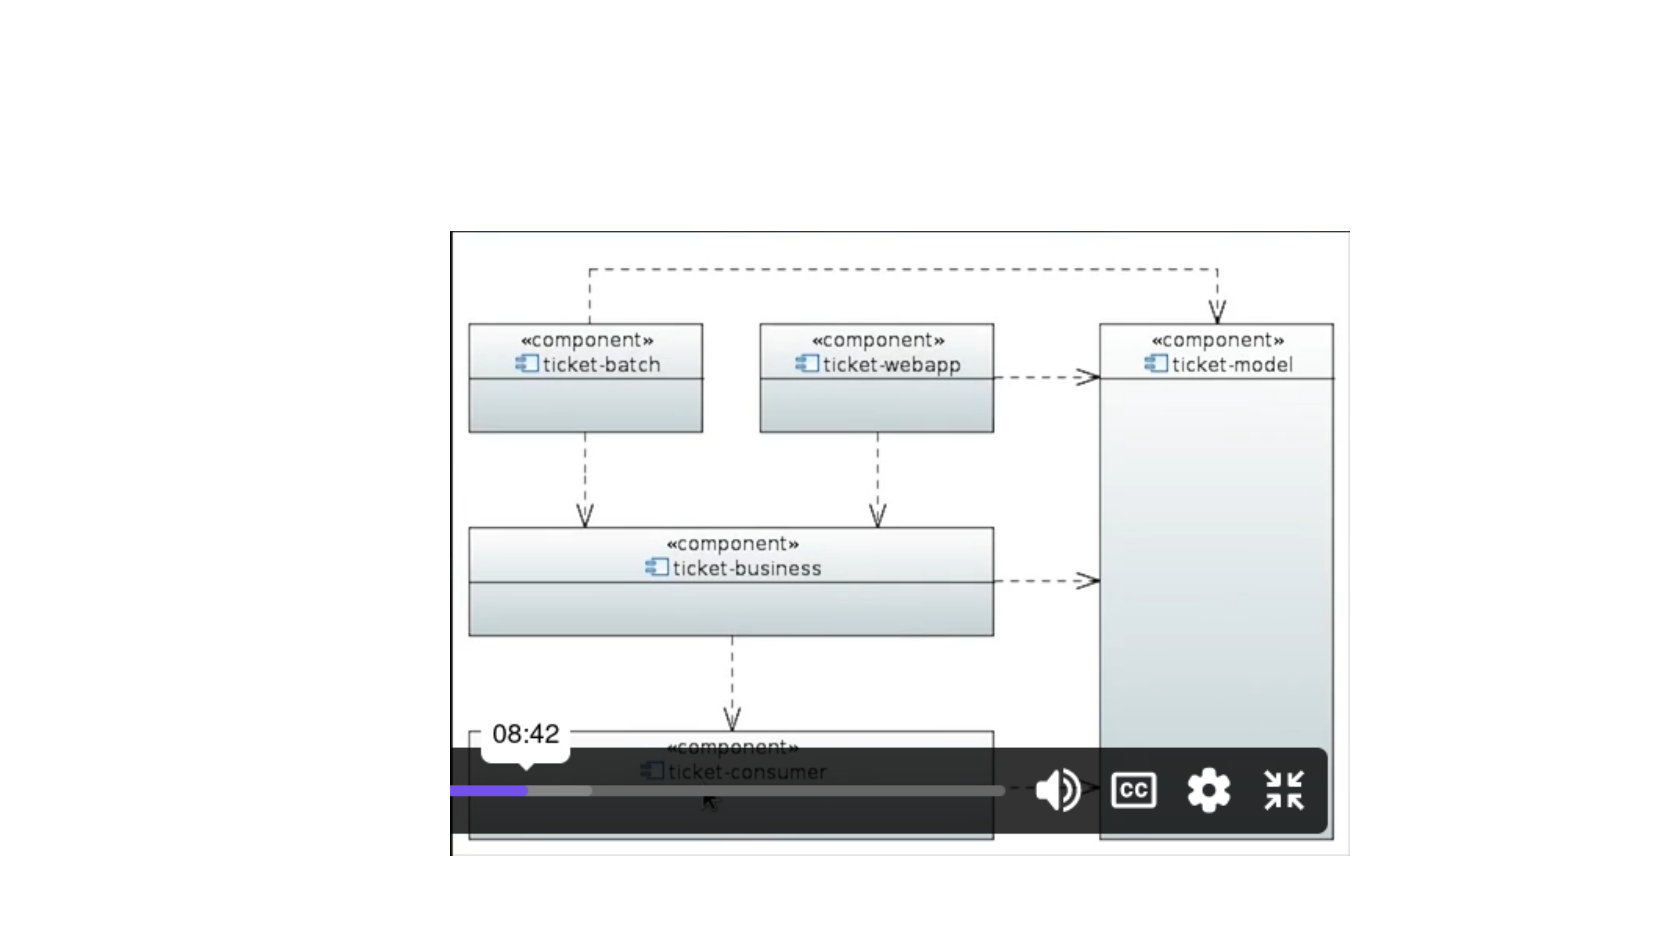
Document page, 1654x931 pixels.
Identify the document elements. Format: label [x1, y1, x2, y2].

picture [450, 231, 1350, 856]
